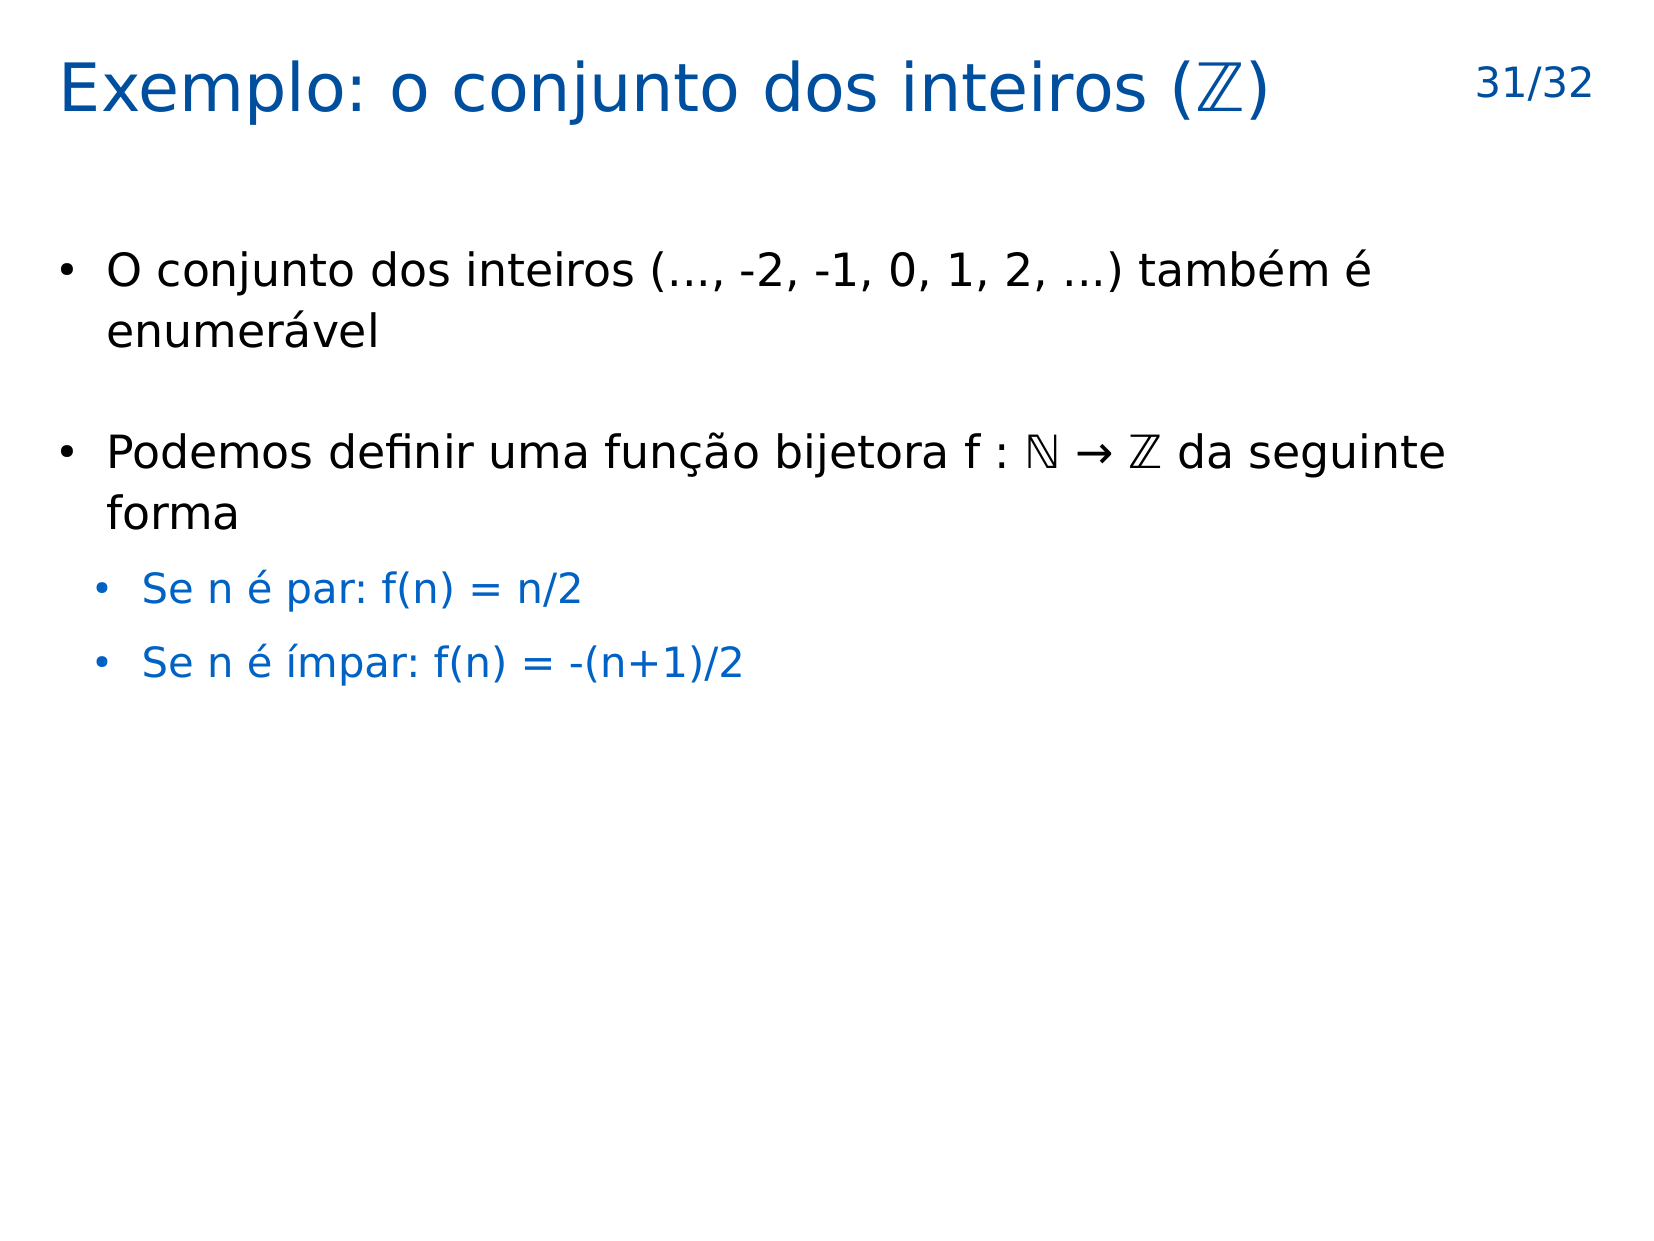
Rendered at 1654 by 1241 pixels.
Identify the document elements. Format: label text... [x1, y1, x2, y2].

title Exemplo: o conjunto dos inteiros (ℤ) [59, 29, 1625, 148]
list O conjunto dos inteiros (..., -2, -1, 0, 1, 2, ...) também é enumerável Podemos definir uma função bijetora f : ℕ → ℤ da seguinte forma Se n é par: f(n) = n/2 Se n é ímpar: f(n) = -(n+1)/2 [59, 236, 1595, 1211]
